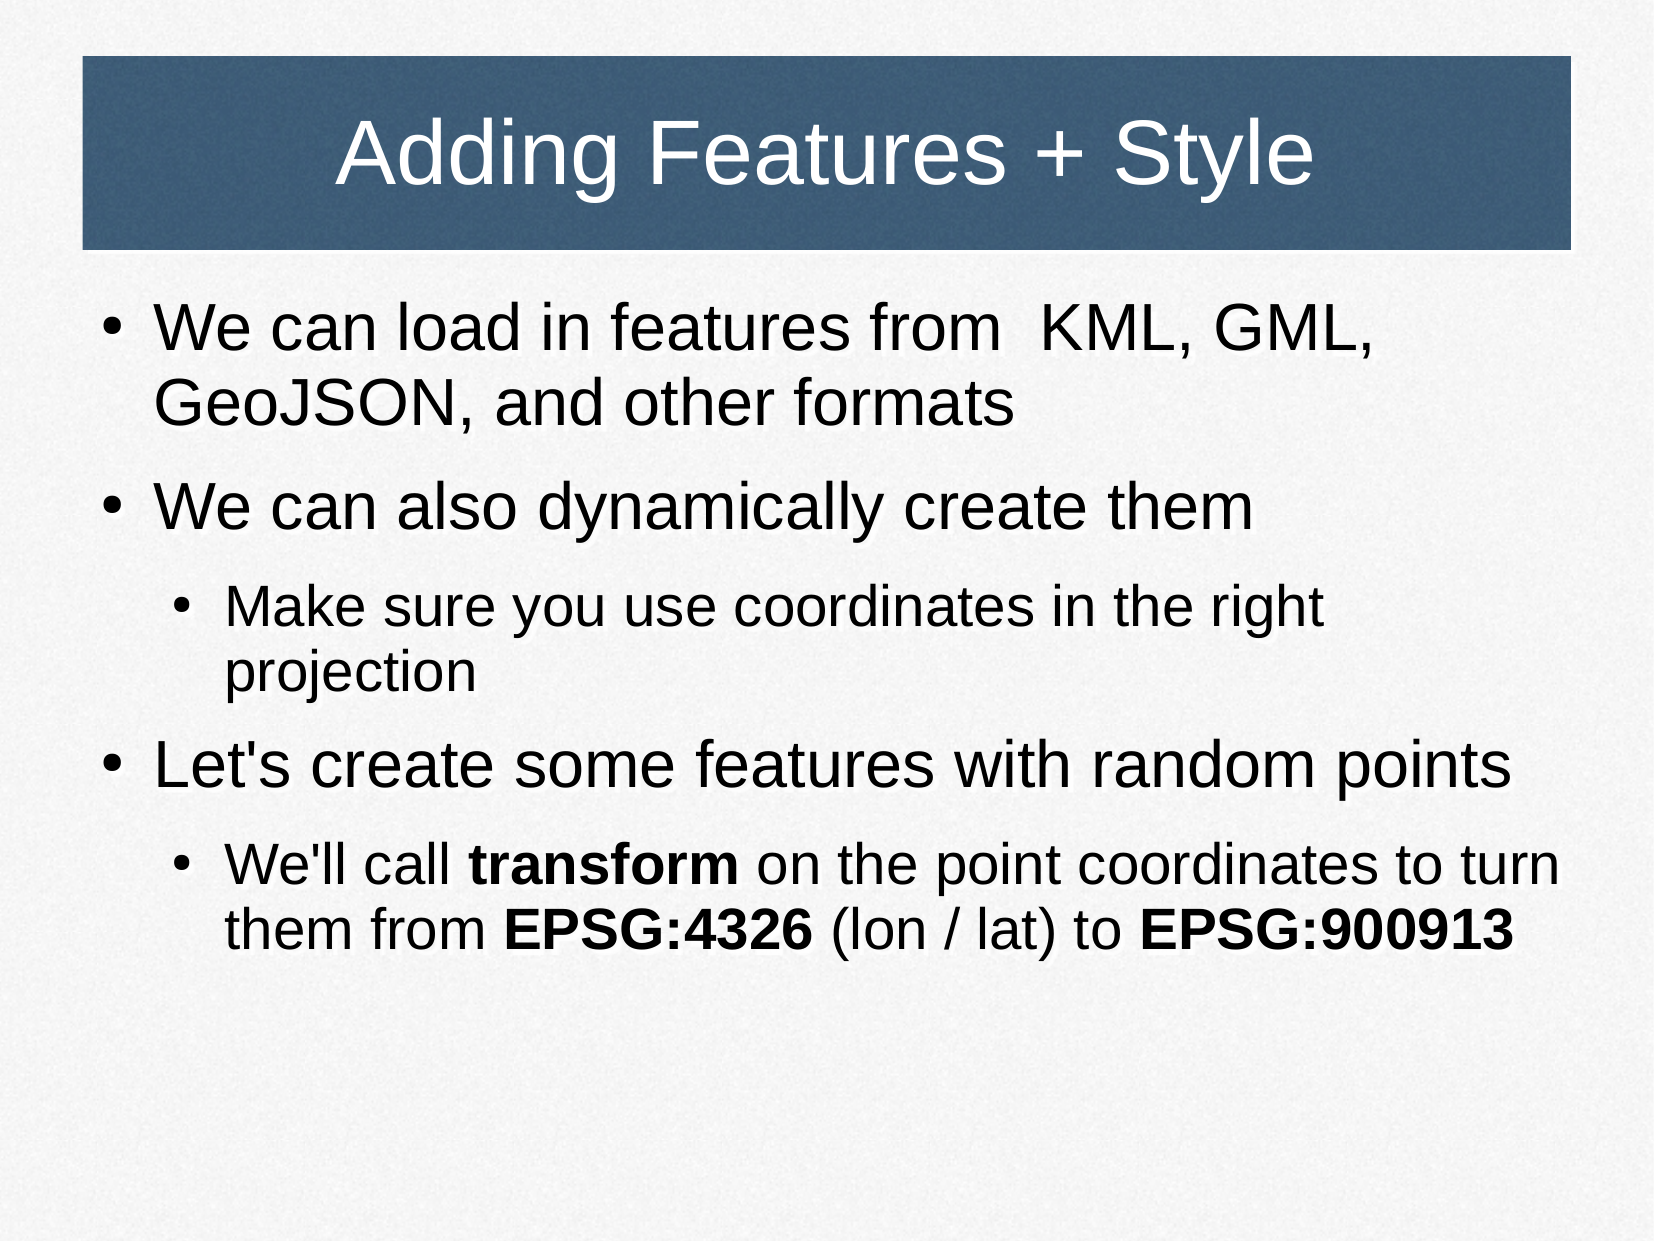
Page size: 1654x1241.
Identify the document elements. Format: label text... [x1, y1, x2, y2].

title Adding Features + Style [82, 56, 1571, 250]
list We can load in features from KML, GML, GeoJSON, and other formats We can also dynamically create them Make sure you use coordinates in the right projection Let's create some features with random points We'll call transform on the point coordinates to turn them from EPSG:4326 (lon / lat) to EPSG:900913 [82, 290, 1571, 1109]
picture [0, 0, 1654, 1241]
